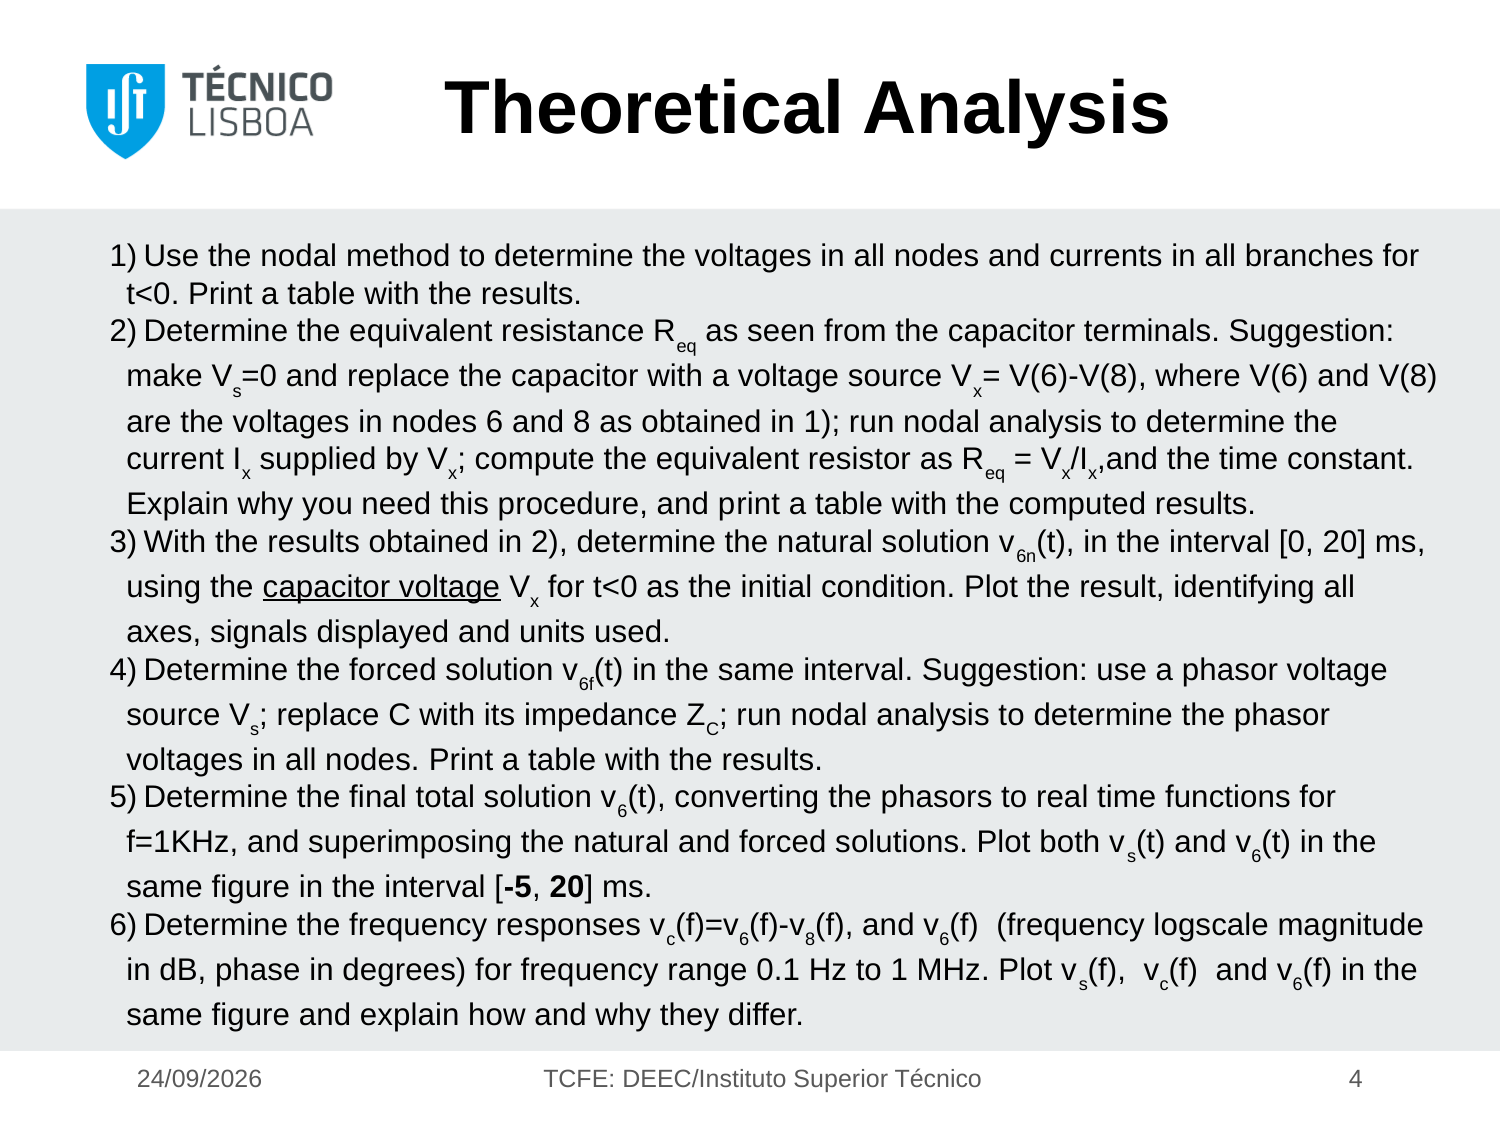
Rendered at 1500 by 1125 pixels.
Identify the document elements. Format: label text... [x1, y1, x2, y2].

list Use the nodal method to determine the voltages in all nodes and currents in all branches for t<0. Print a table with the results. Determine the equivalent resistance Req as seen from the capacitor terminals. Suggestion: make Vs=0 and replace the capacitor with a voltage source Vx= V(6)-V(8), where V(6) and V(8) are the voltages in nodes 6 and 8 as obtained in 1); run nodal analysis to determine the current Ix supplied by Vx; compute the equivalent resistor as Req = Vx/Ix,and the time constant. Explain why you need this procedure, and print a table with the computed results. With the results obtained in 2), determine the natural solution v6n(t), in the interval [0, 20] ms, using the capacitor voltage Vx for t<0 as the initial condition. Plot the result, identifying all axes, signals displayed and units used. Determine the forced solution v6f(t) in the same interval. Suggestion: use a phasor voltage source Vs; replace C with its impedance ZC; run nodal analysis to determine the phasor voltages in all nodes. Print a table with the results. Determine the final total solution v6(t), converting the phasors to real time functions for f=1KHz, and superimposing the natural and forced solutions. Plot both vs(t) and v6(t) in the same figure in the interval [-5, 20] ms. Determine the frequency responses vc(f)=v6(f)-v8(f), and v6(f) (frequency logscale magnitude in dB, phase in degrees) for frequency range 0.1 Hz to 1 MHz. Plot vs(f), vc(f) and v6(f) in the same figure and explain how and why they differ. [94, 227, 1455, 1072]
title Theoretical Analysis [430, 32, 1461, 176]
picture [0, 0, 1500, 1125]
